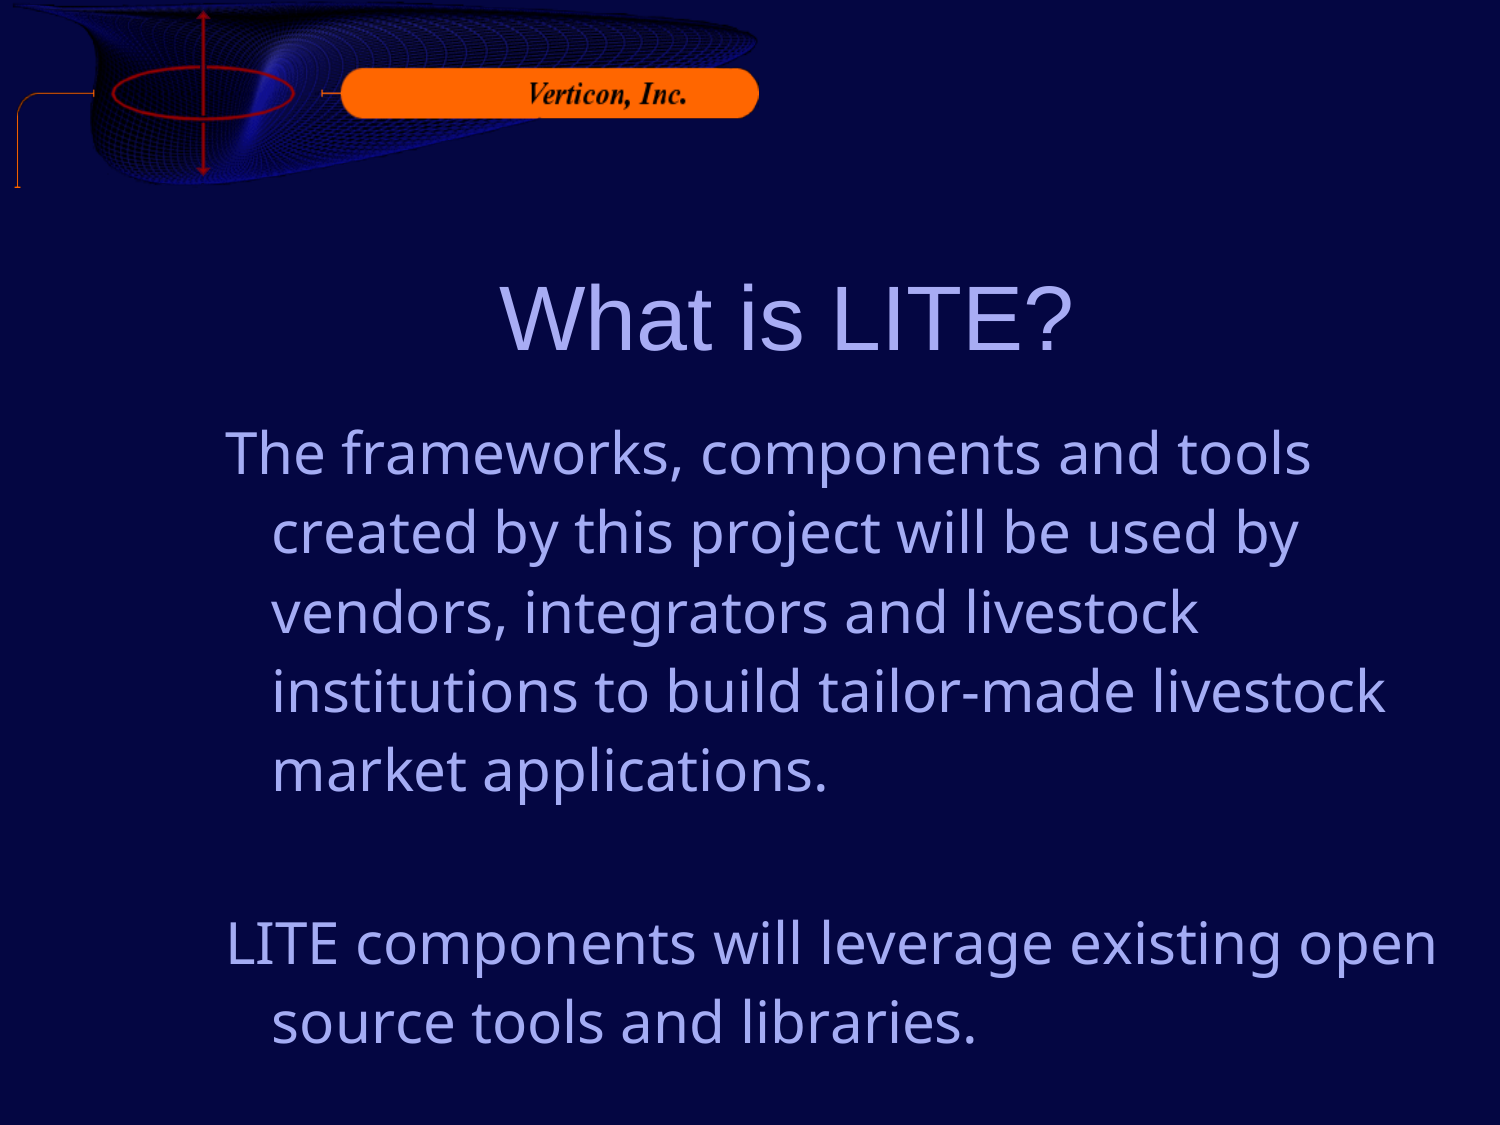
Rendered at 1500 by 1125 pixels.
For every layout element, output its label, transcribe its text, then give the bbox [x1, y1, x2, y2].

title What is LITE? [112, 232, 1463, 406]
list The frameworks, components and tools created by this project will be used by vendors, integrators and livestock institutions to build tailor-made livestock market applications. LITE components will leverage existing open source tools and libraries. [150, 412, 1463, 1052]
picture [8, 0, 759, 188]
